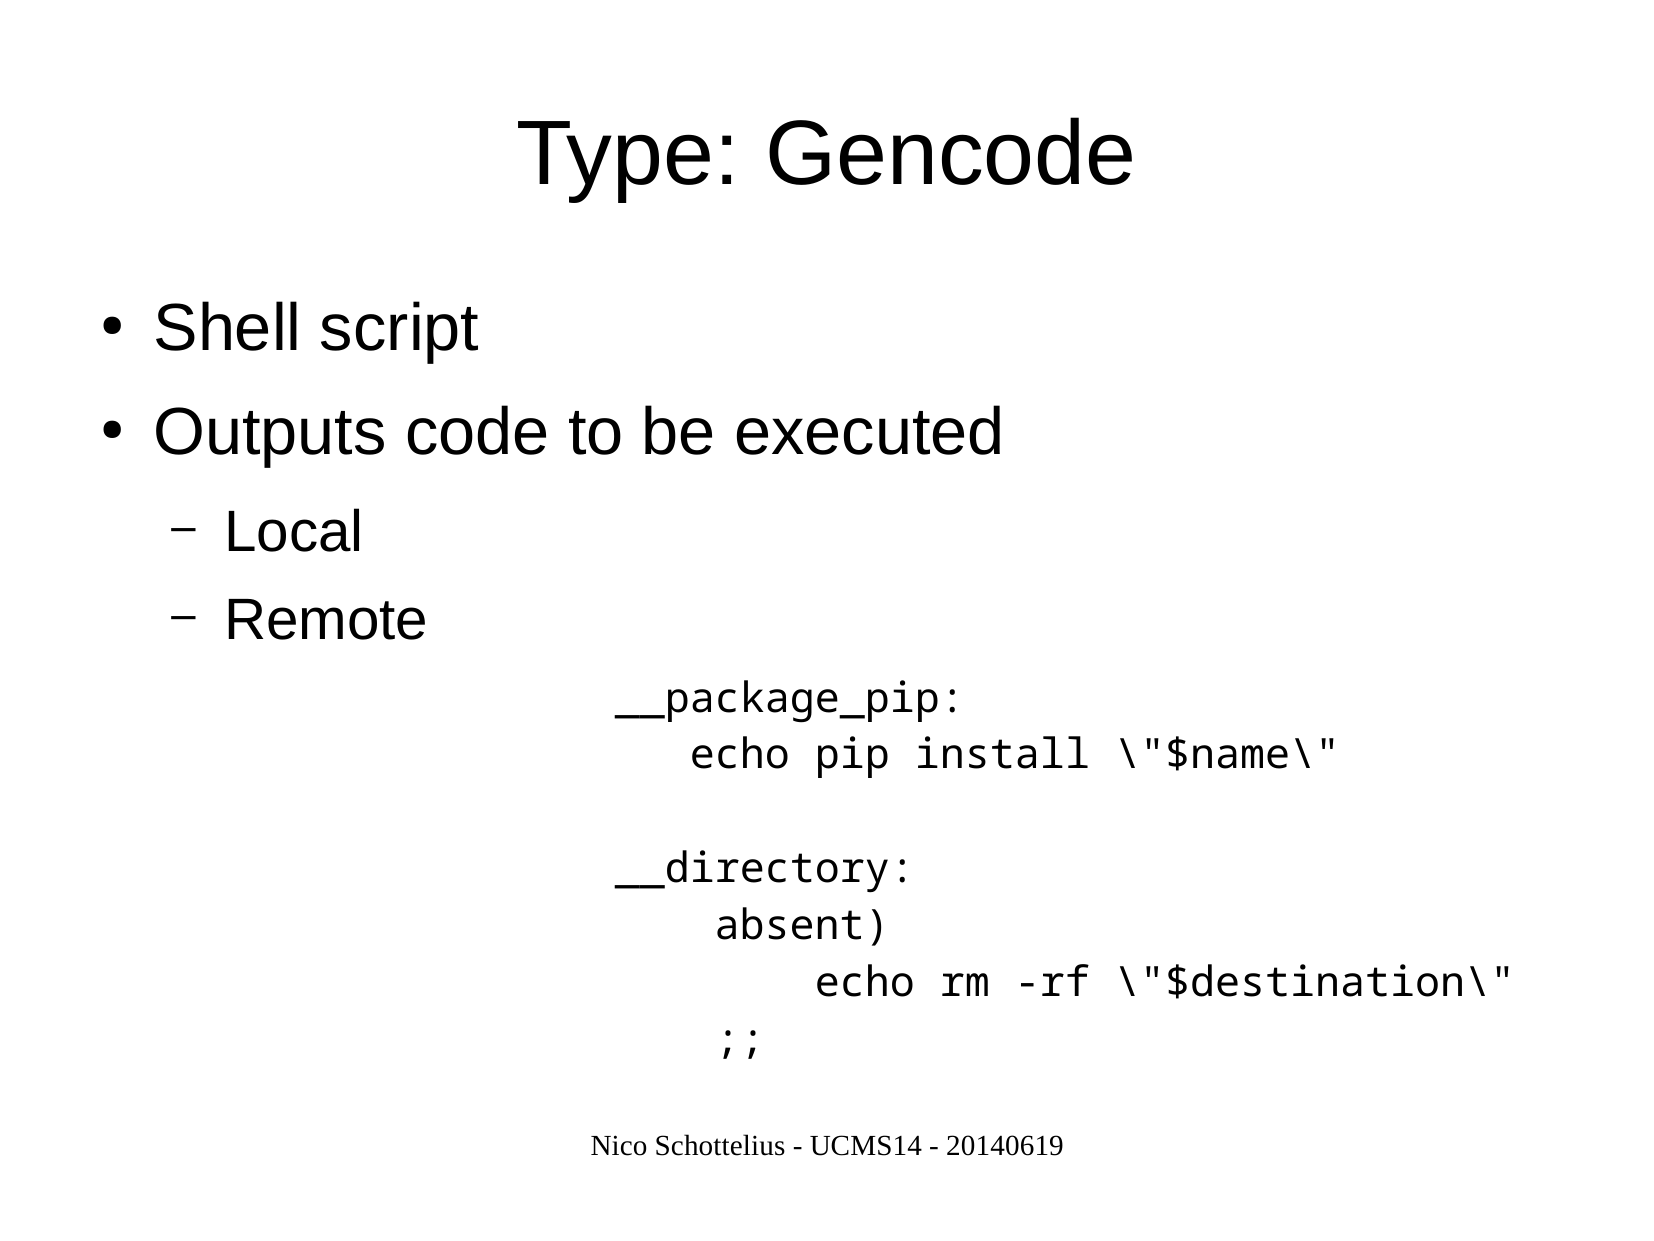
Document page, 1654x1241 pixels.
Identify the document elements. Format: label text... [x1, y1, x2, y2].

list Shell script Outputs code to be executed Local Remote [82, 290, 1538, 720]
title Type: Gencode [82, 49, 1571, 257]
text_box __package_pip: echo pip install \"$name\" __directory: absent) echo rm -rf \"$destination\" ;; [599, 659, 1620, 1241]
